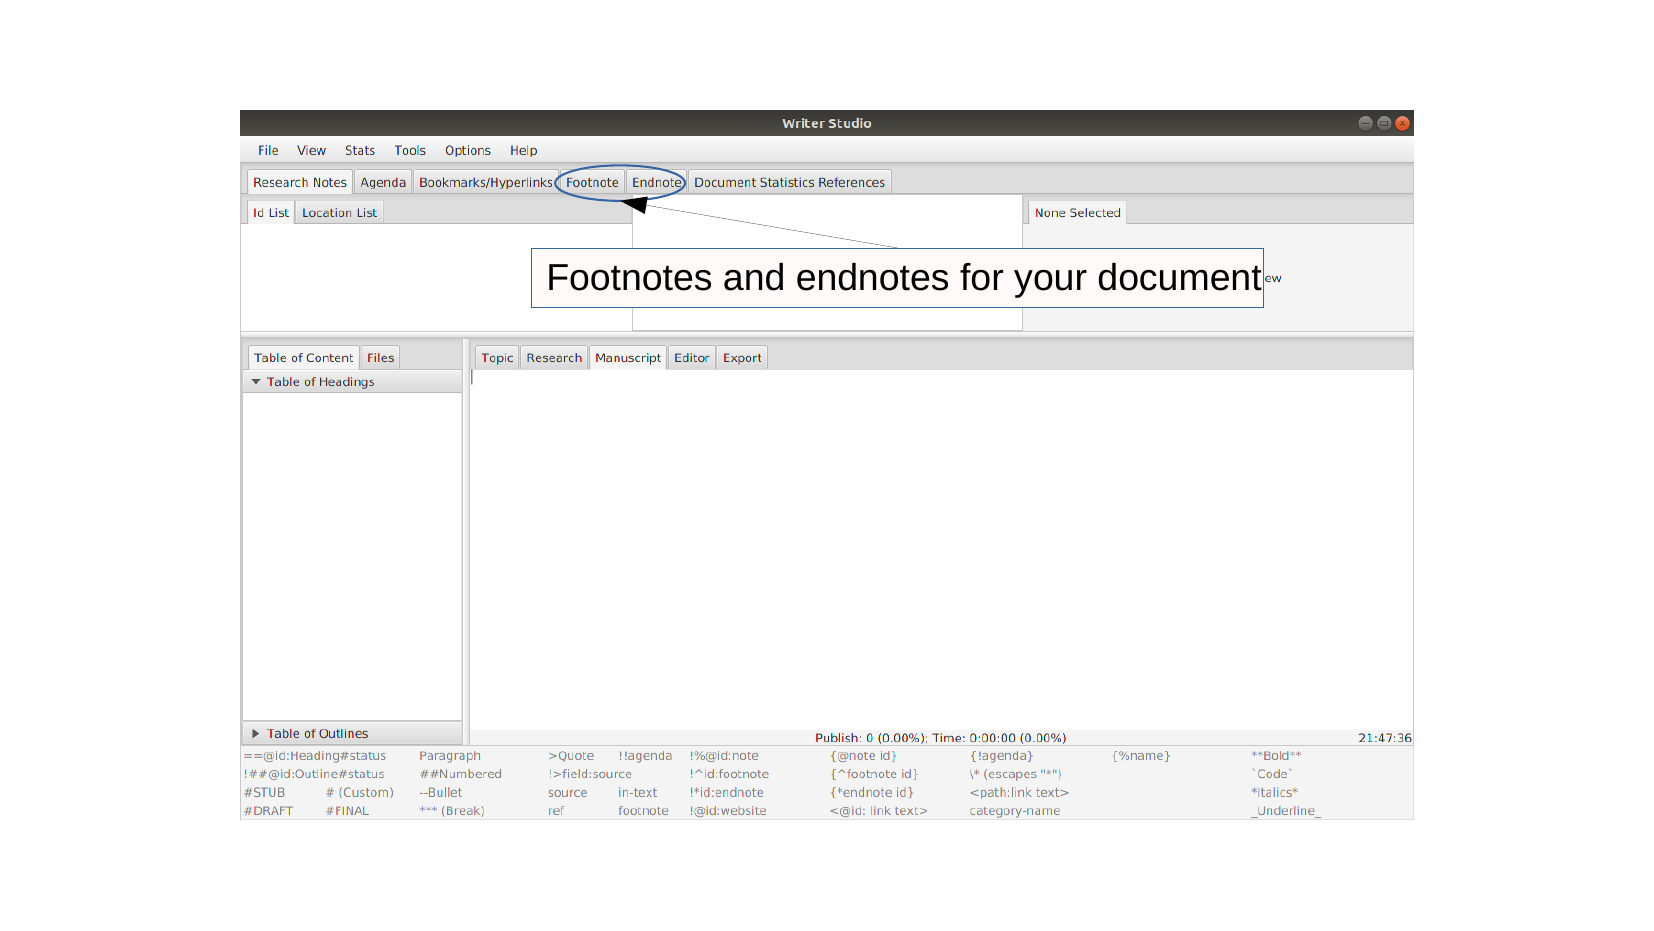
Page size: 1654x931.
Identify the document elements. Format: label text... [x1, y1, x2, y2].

text_box Footnotes and endnotes for your document [531, 248, 1264, 308]
picture [240, 110, 1414, 820]
